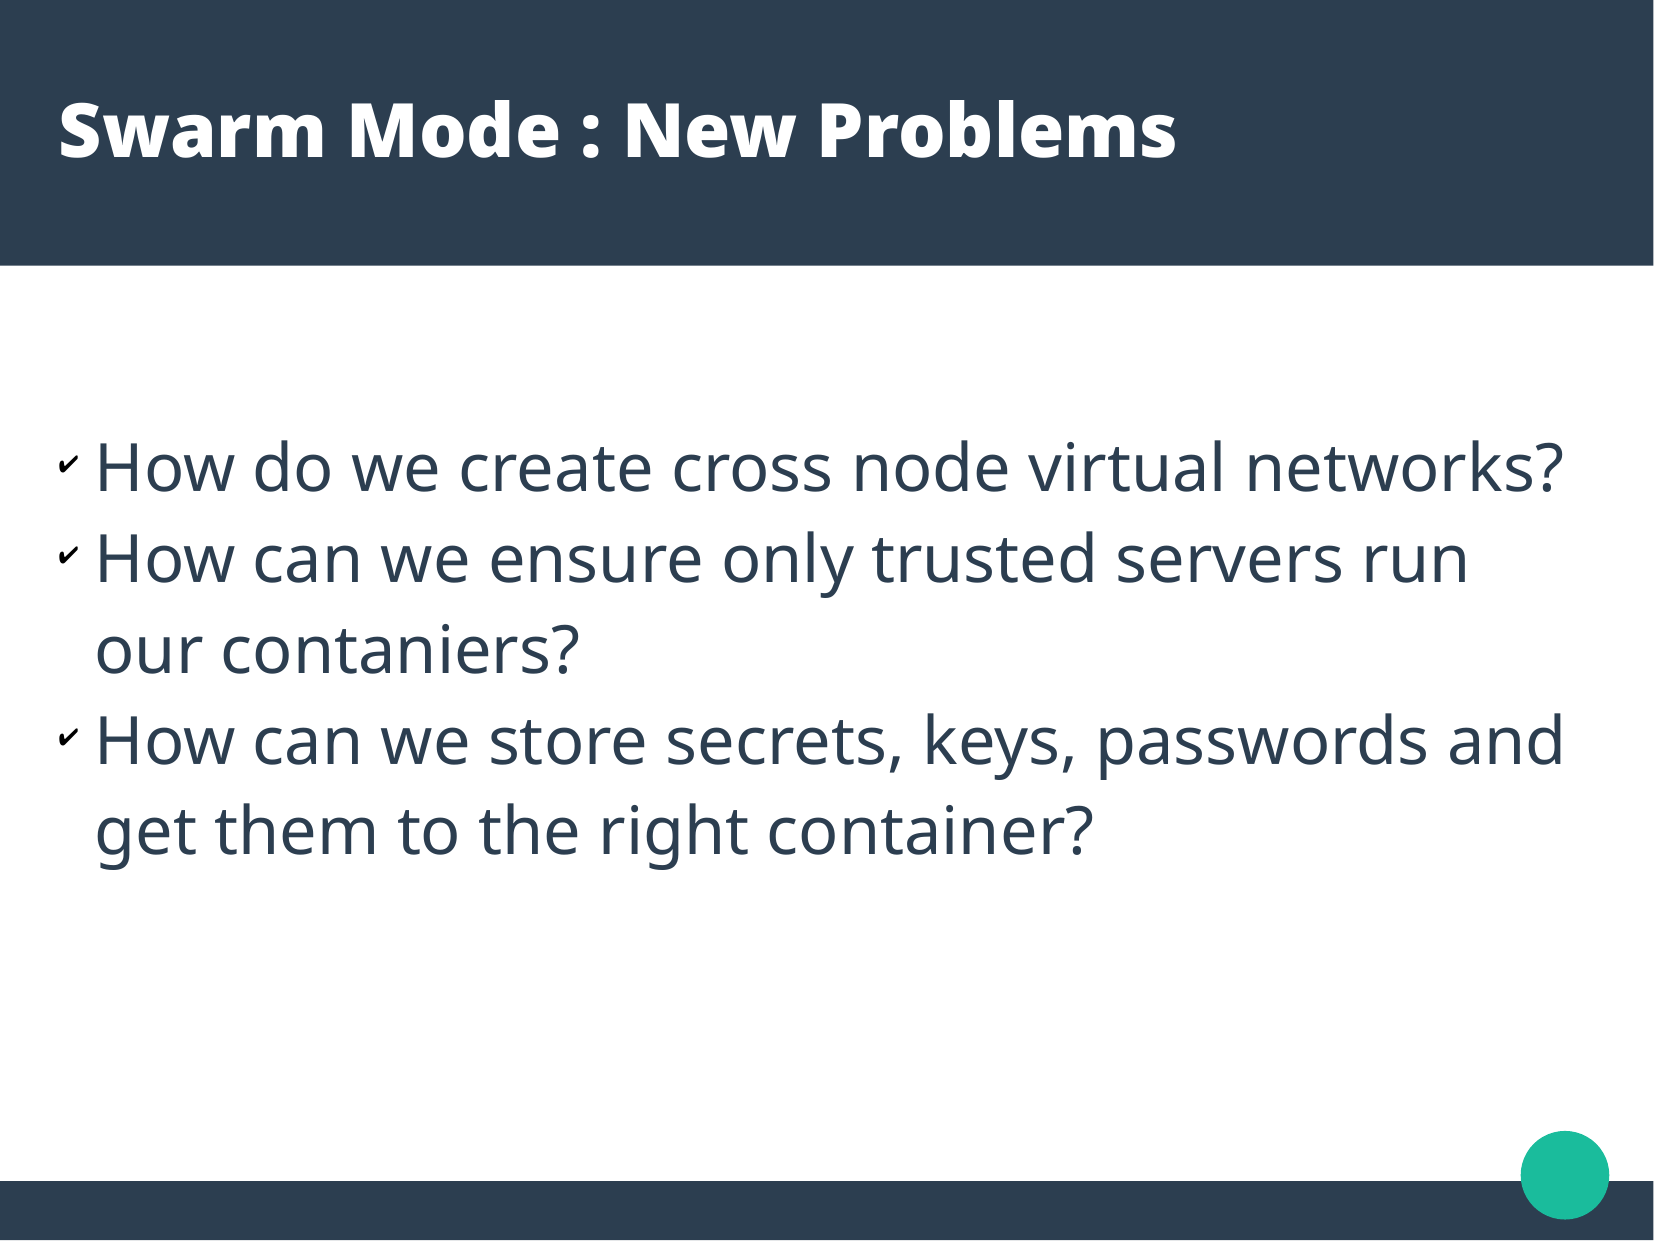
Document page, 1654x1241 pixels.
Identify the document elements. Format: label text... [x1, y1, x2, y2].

title Swarm Mode : New Problems [59, 49, 1595, 207]
subtitle How do we create cross node virtual networks? How can we ensure only trusted servers run our contaniers? How can we store secrets, keys, passwords and get them to the right container? [59, 324, 1595, 1152]
